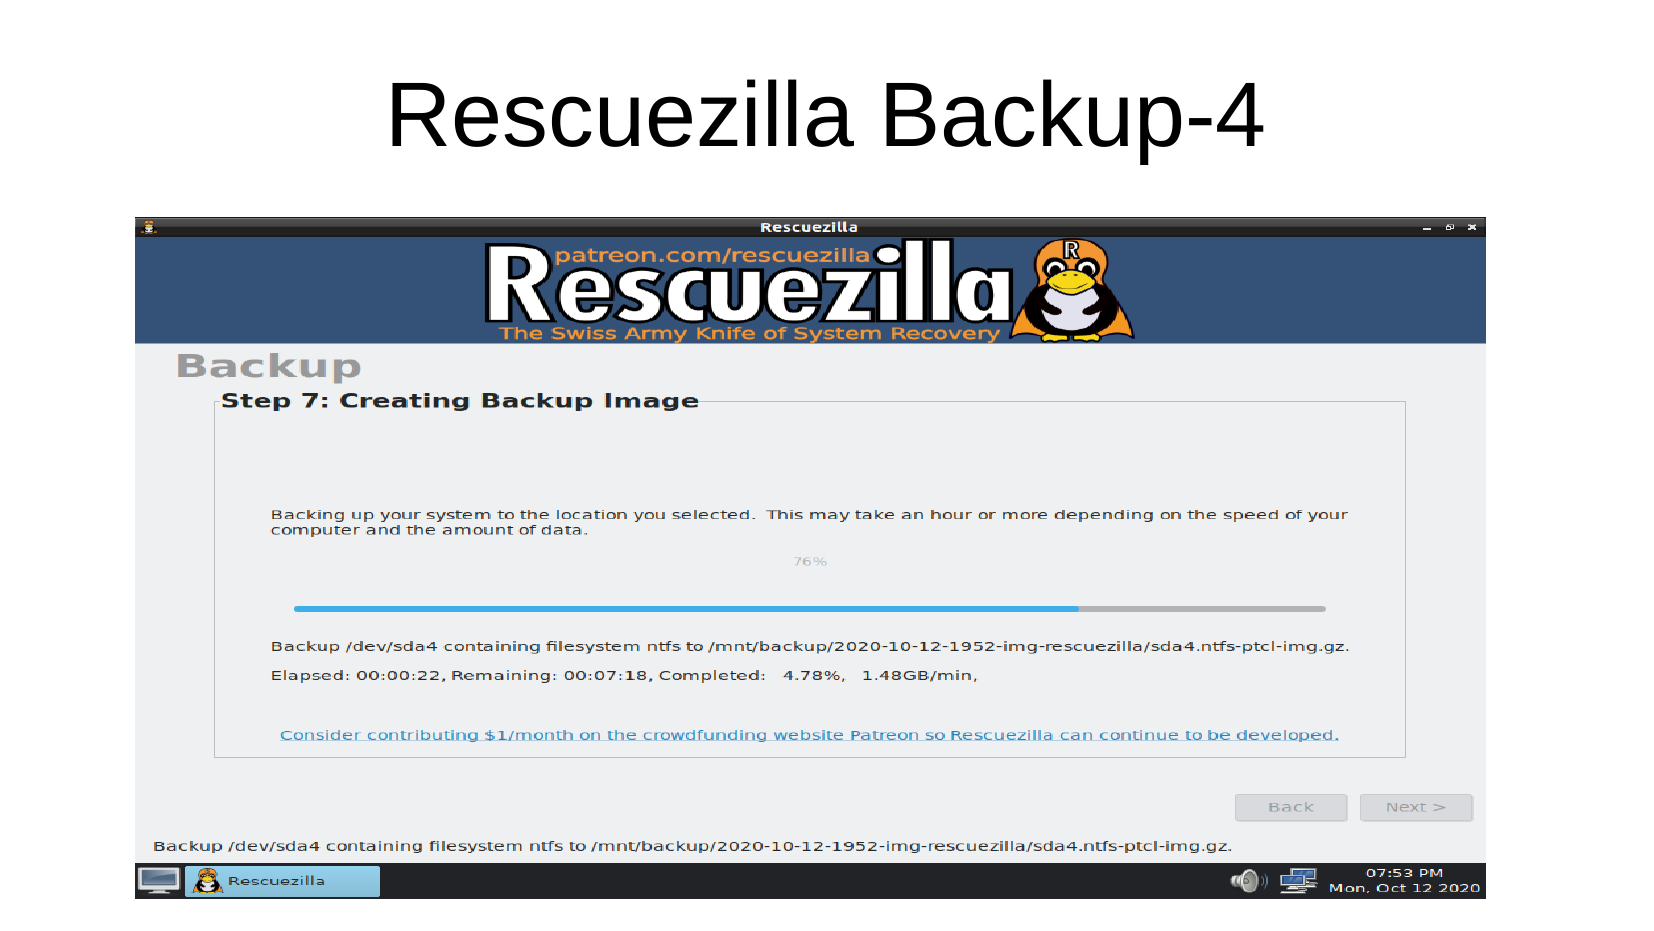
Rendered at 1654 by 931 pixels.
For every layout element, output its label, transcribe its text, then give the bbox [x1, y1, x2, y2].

picture [135, 217, 1486, 899]
title Rescuezilla Backup-4 [82, 37, 1571, 193]
